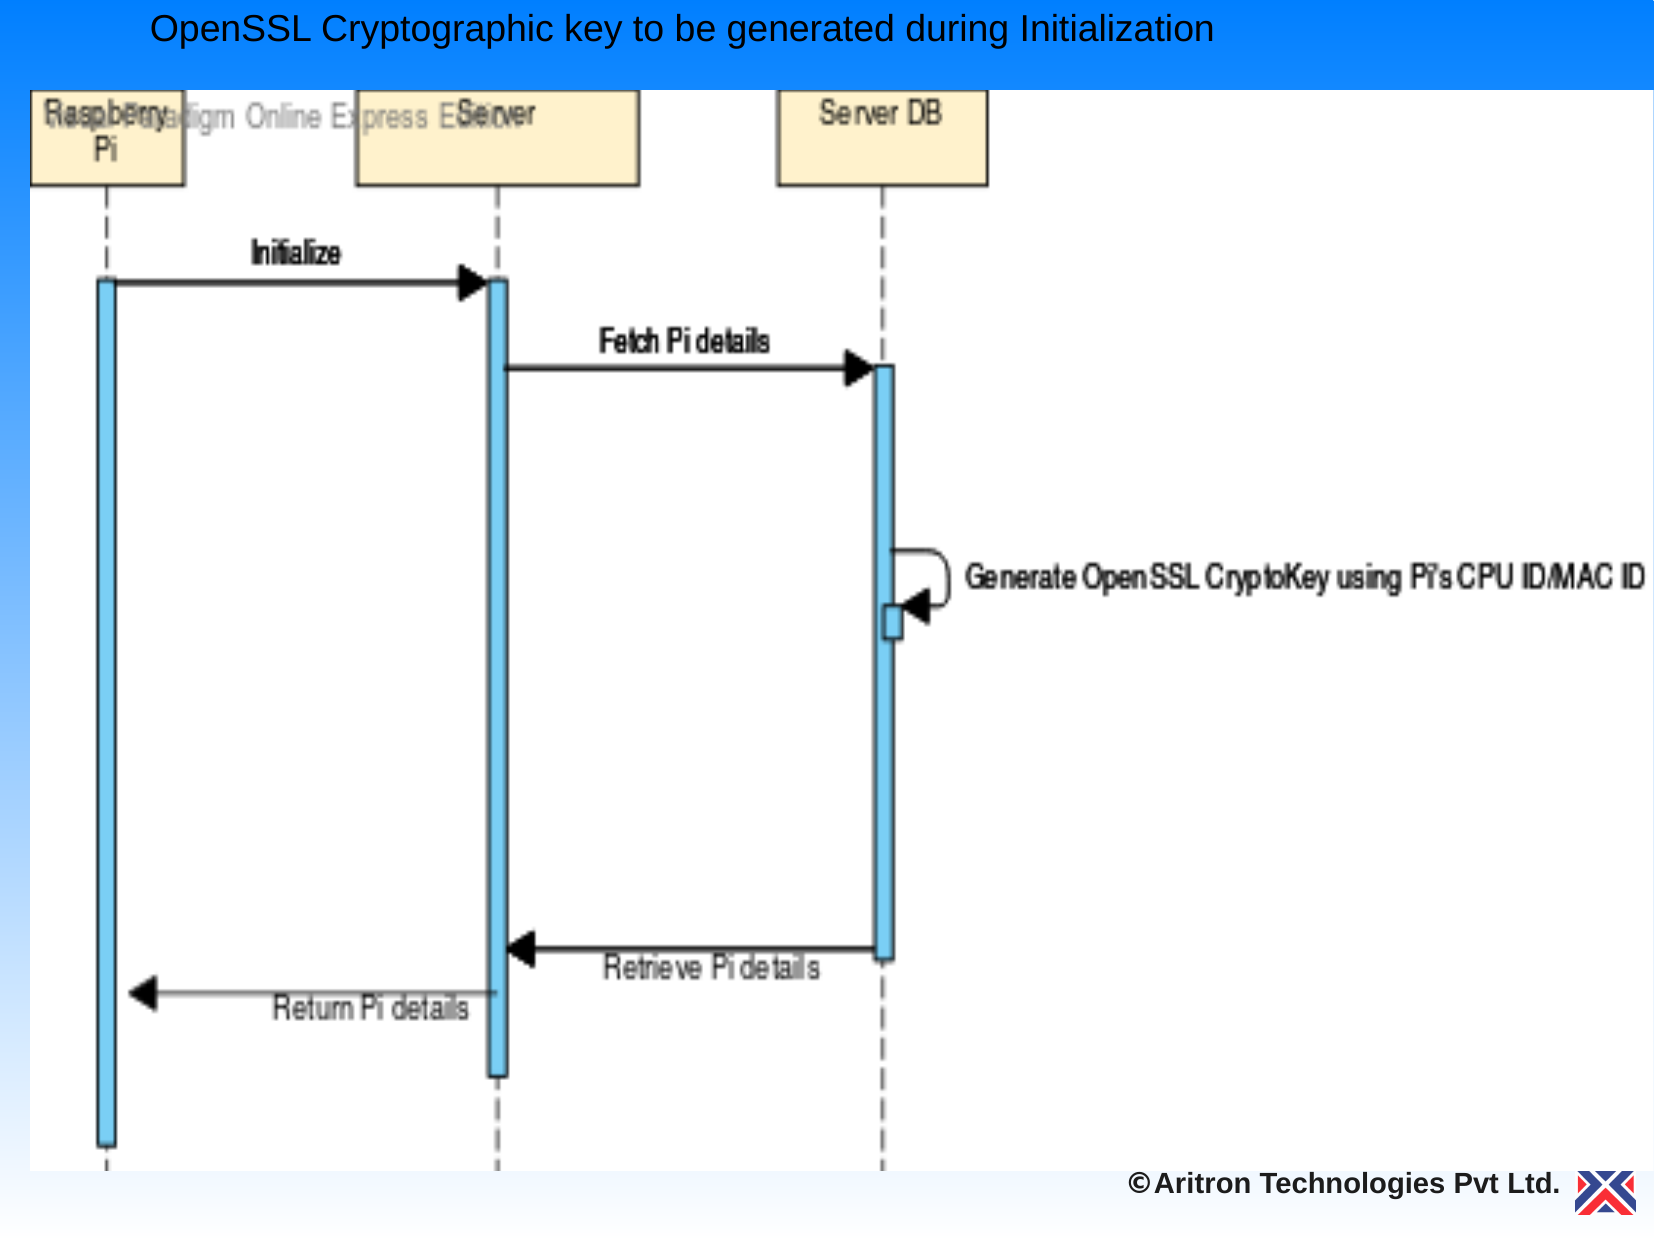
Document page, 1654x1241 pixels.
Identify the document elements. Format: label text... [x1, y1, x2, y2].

text_box ©Aritron Technologies Pvt Ltd. [1110, 1171, 1606, 1241]
text_box OpenSSL Cryptographic key to be generated during Initialization [135, 0, 1516, 57]
picture [30, 90, 1654, 1216]
